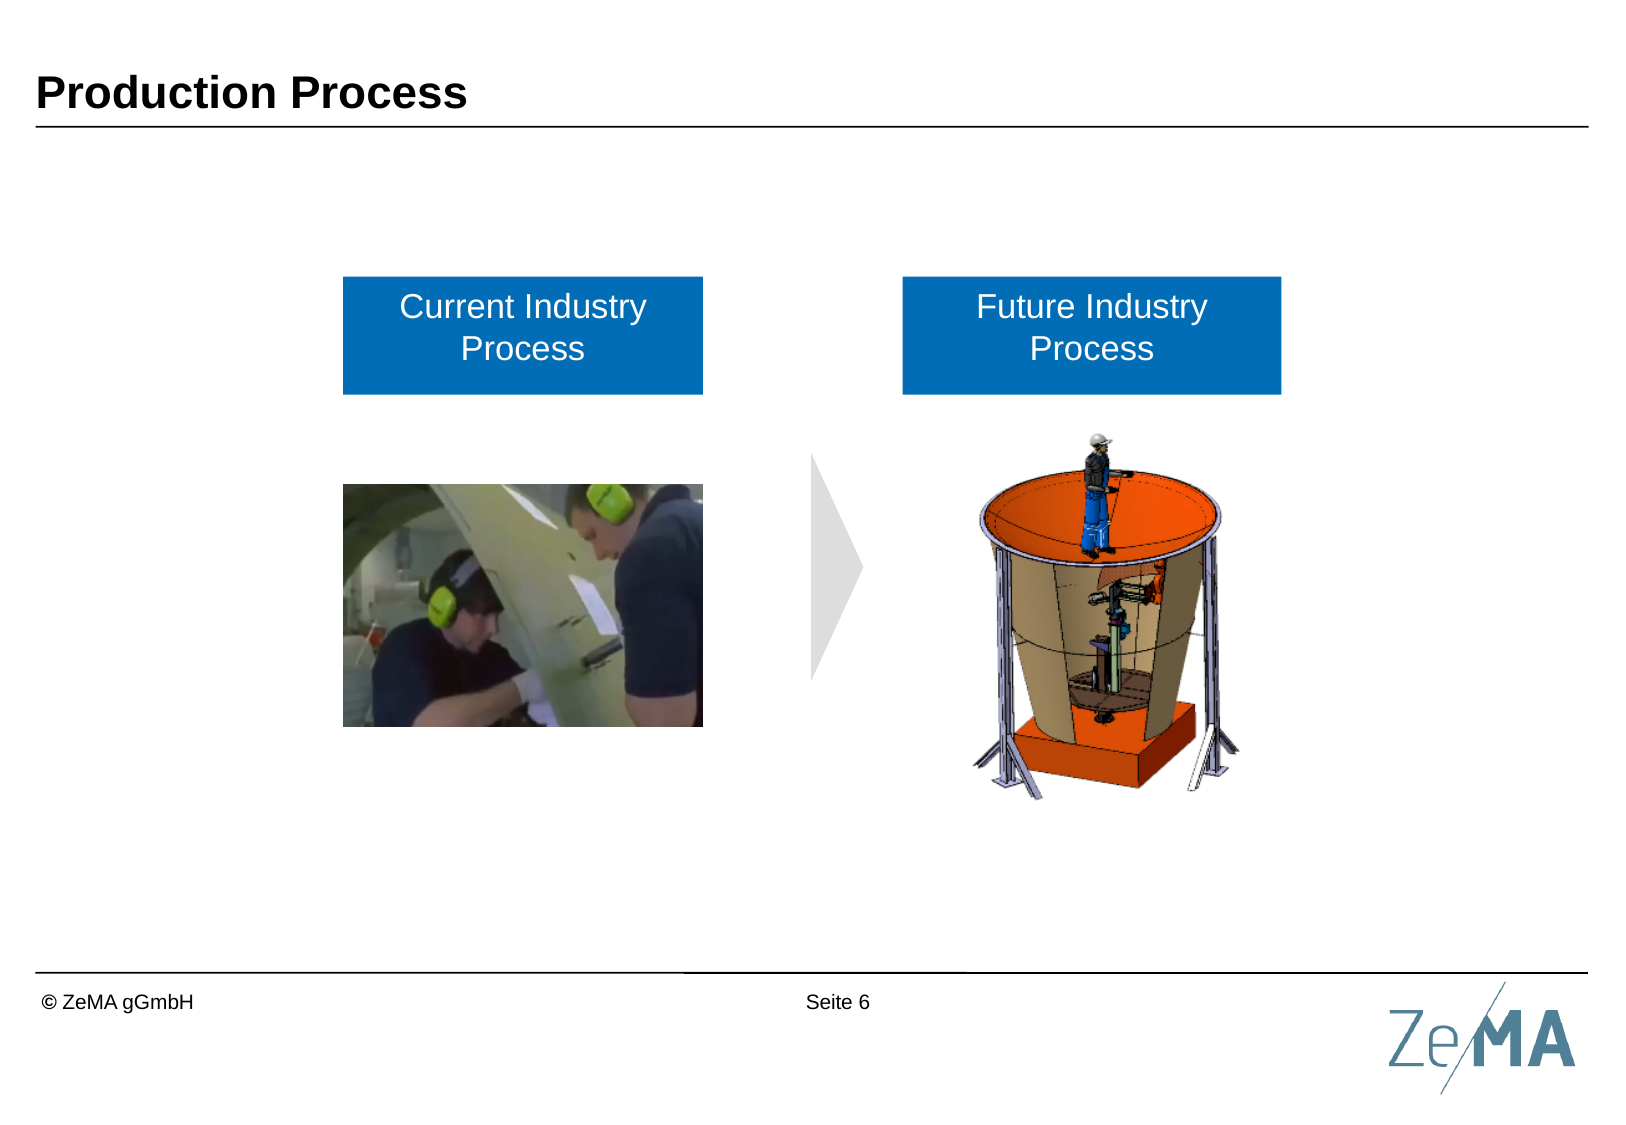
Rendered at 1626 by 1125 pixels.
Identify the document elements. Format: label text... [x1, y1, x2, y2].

picture [343, 484, 703, 727]
picture [1379, 981, 1584, 1095]
text_box Future Industry Process [902, 276, 1282, 395]
text_box Current Industry Process [343, 276, 703, 395]
picture [971, 432, 1242, 801]
text_box [811, 453, 864, 681]
title Production Process [35, 0, 1589, 118]
